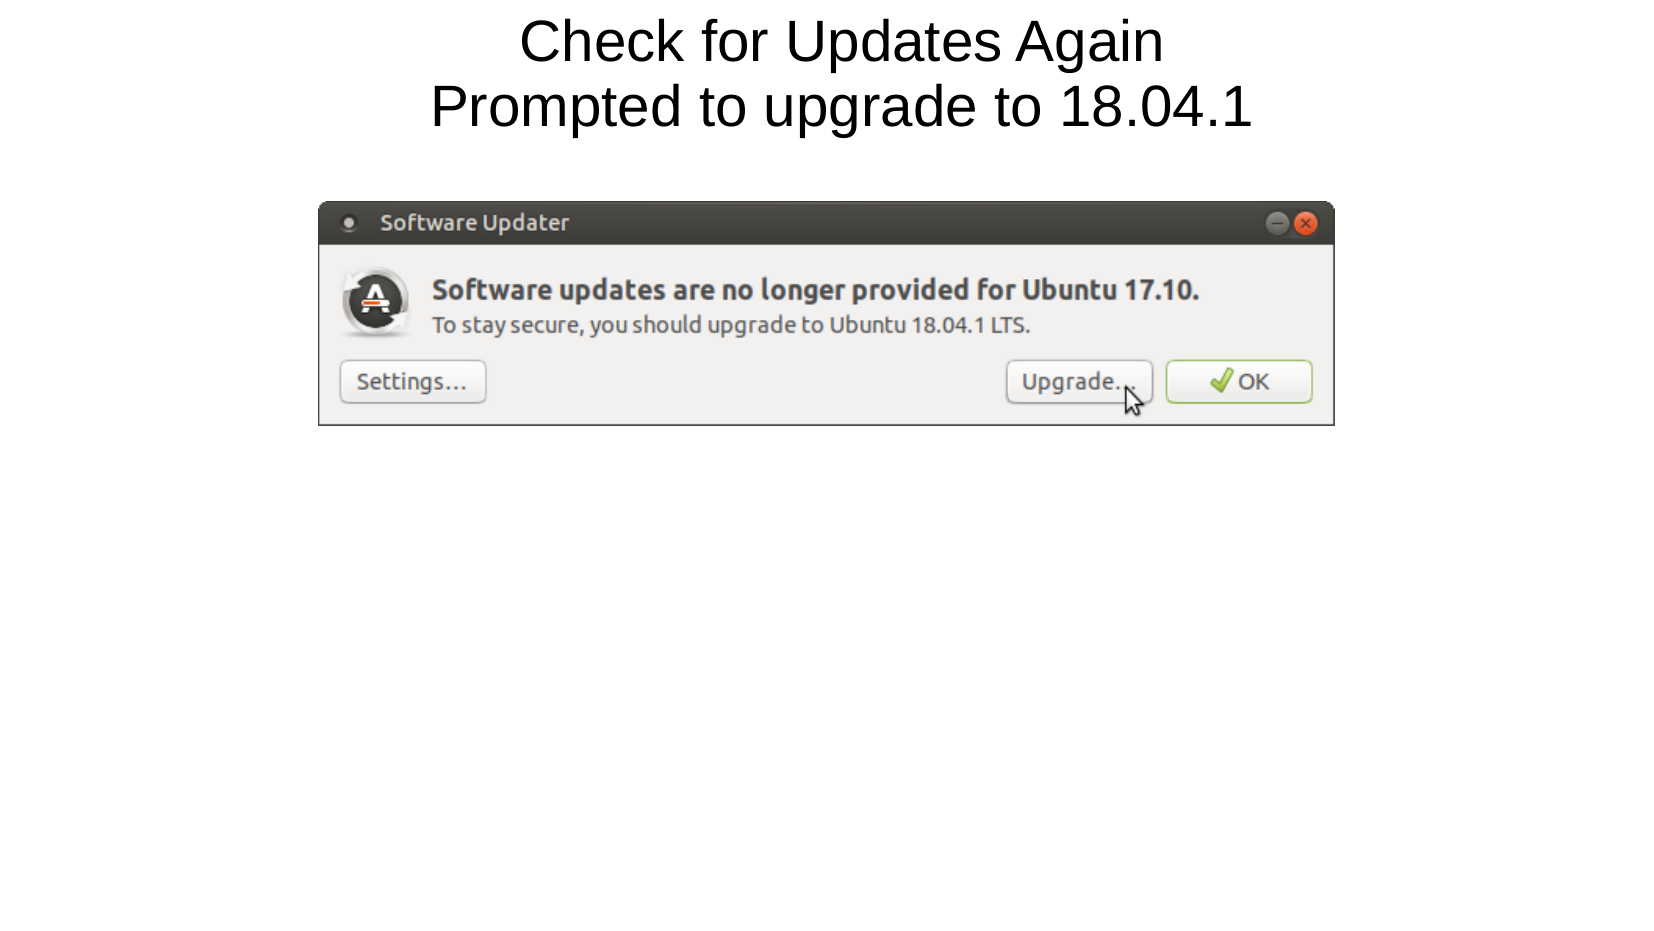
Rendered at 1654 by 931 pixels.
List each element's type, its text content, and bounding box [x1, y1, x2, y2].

title Check for Updates Again Prompted to upgrade to 18.04.1 [30, 8, 1621, 139]
picture [318, 201, 1335, 426]
